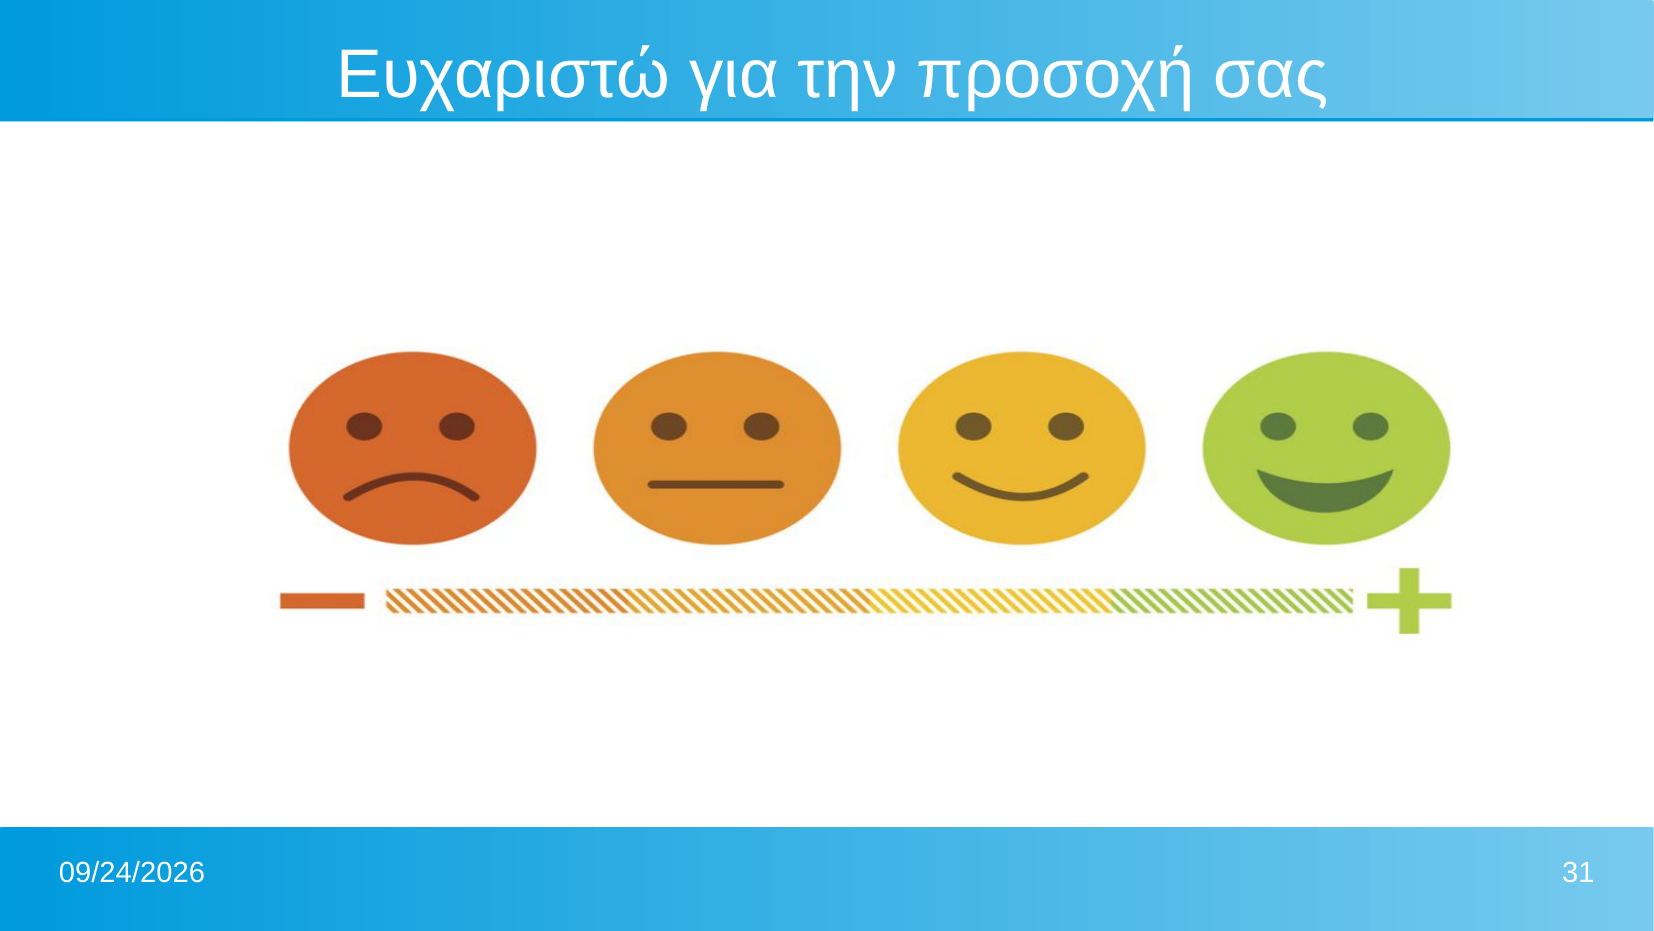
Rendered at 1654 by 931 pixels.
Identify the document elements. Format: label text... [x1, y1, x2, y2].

picture [187, 149, 1536, 788]
title Ευχαριστώ για την προσοχή σας [75, 34, 1611, 113]
